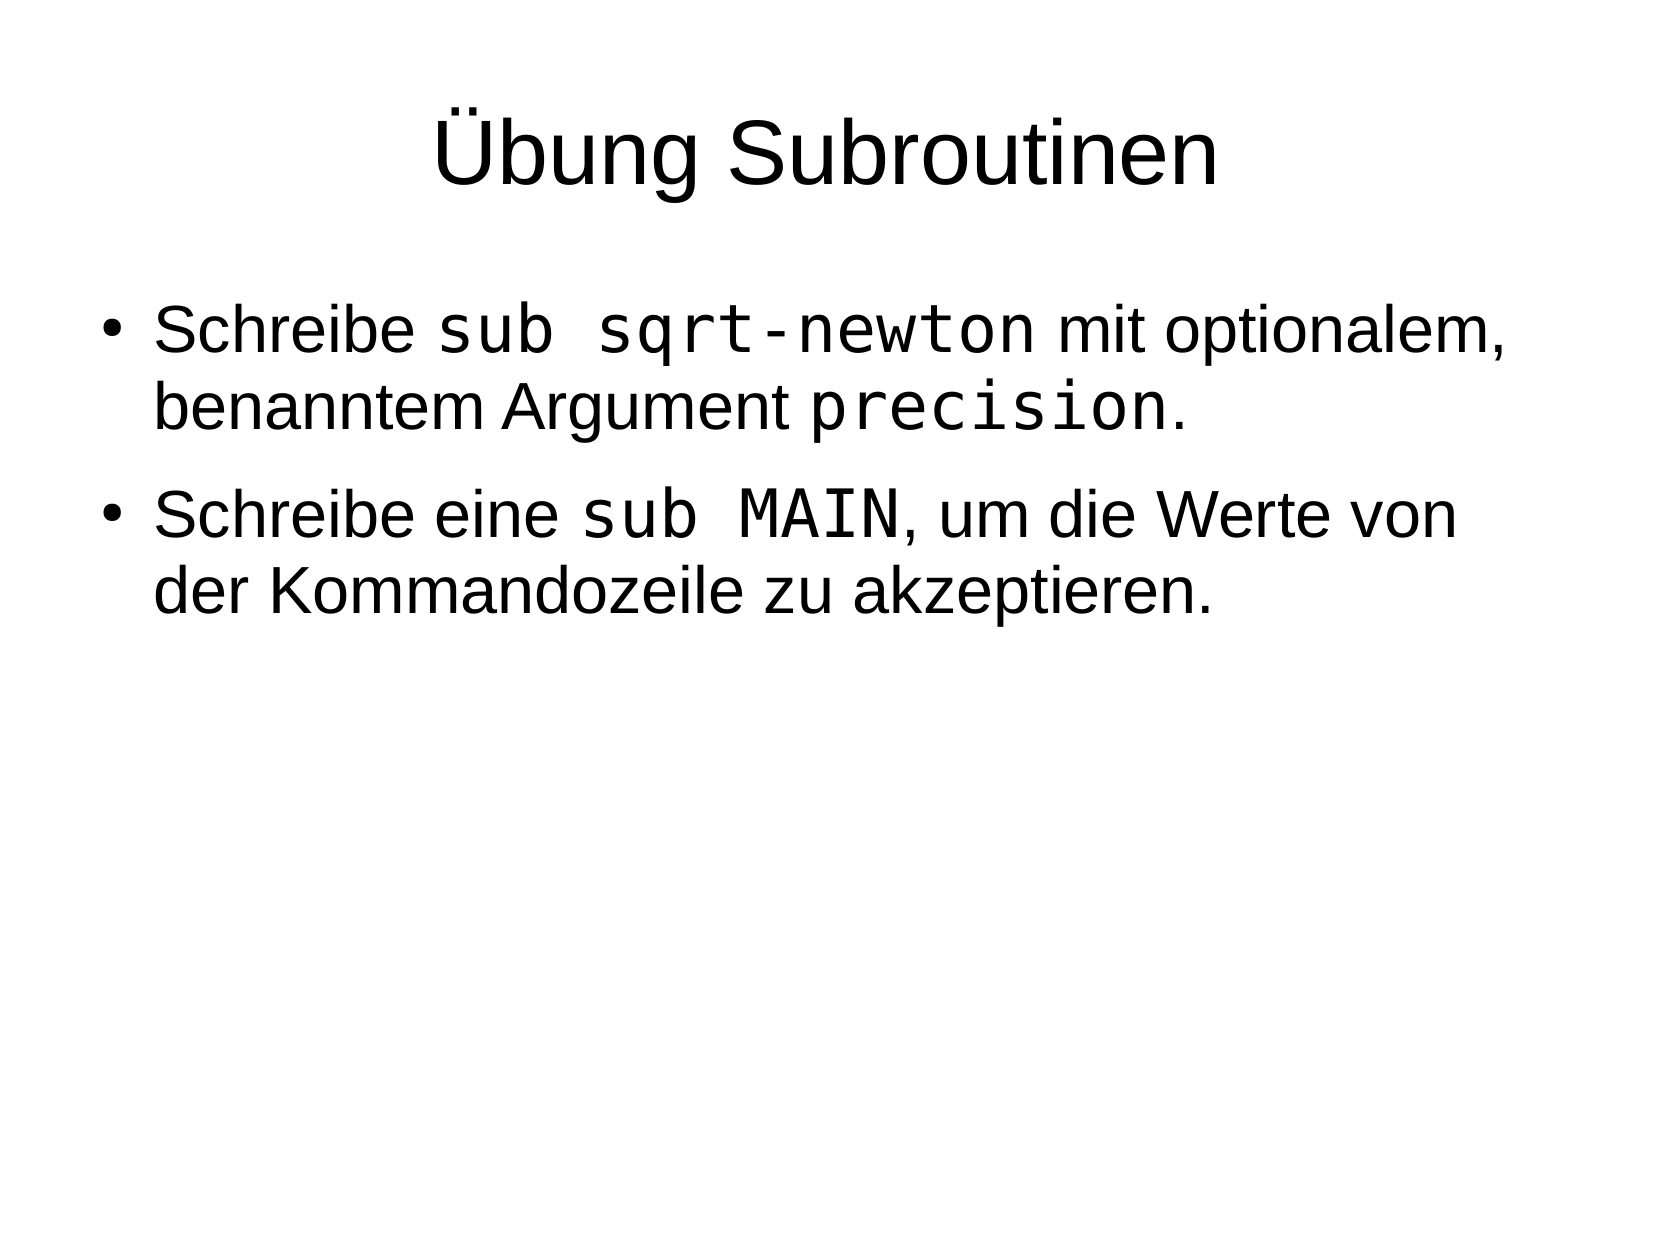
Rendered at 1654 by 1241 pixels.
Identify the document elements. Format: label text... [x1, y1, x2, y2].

title Übung Subroutinen [82, 49, 1571, 257]
list Schreibe sub sqrt-newton mit optionalem, benanntem Argument precision. Schreibe eine sub MAIN, um die Werte von der Kommandozeile zu akzeptieren. [82, 290, 1571, 1010]
